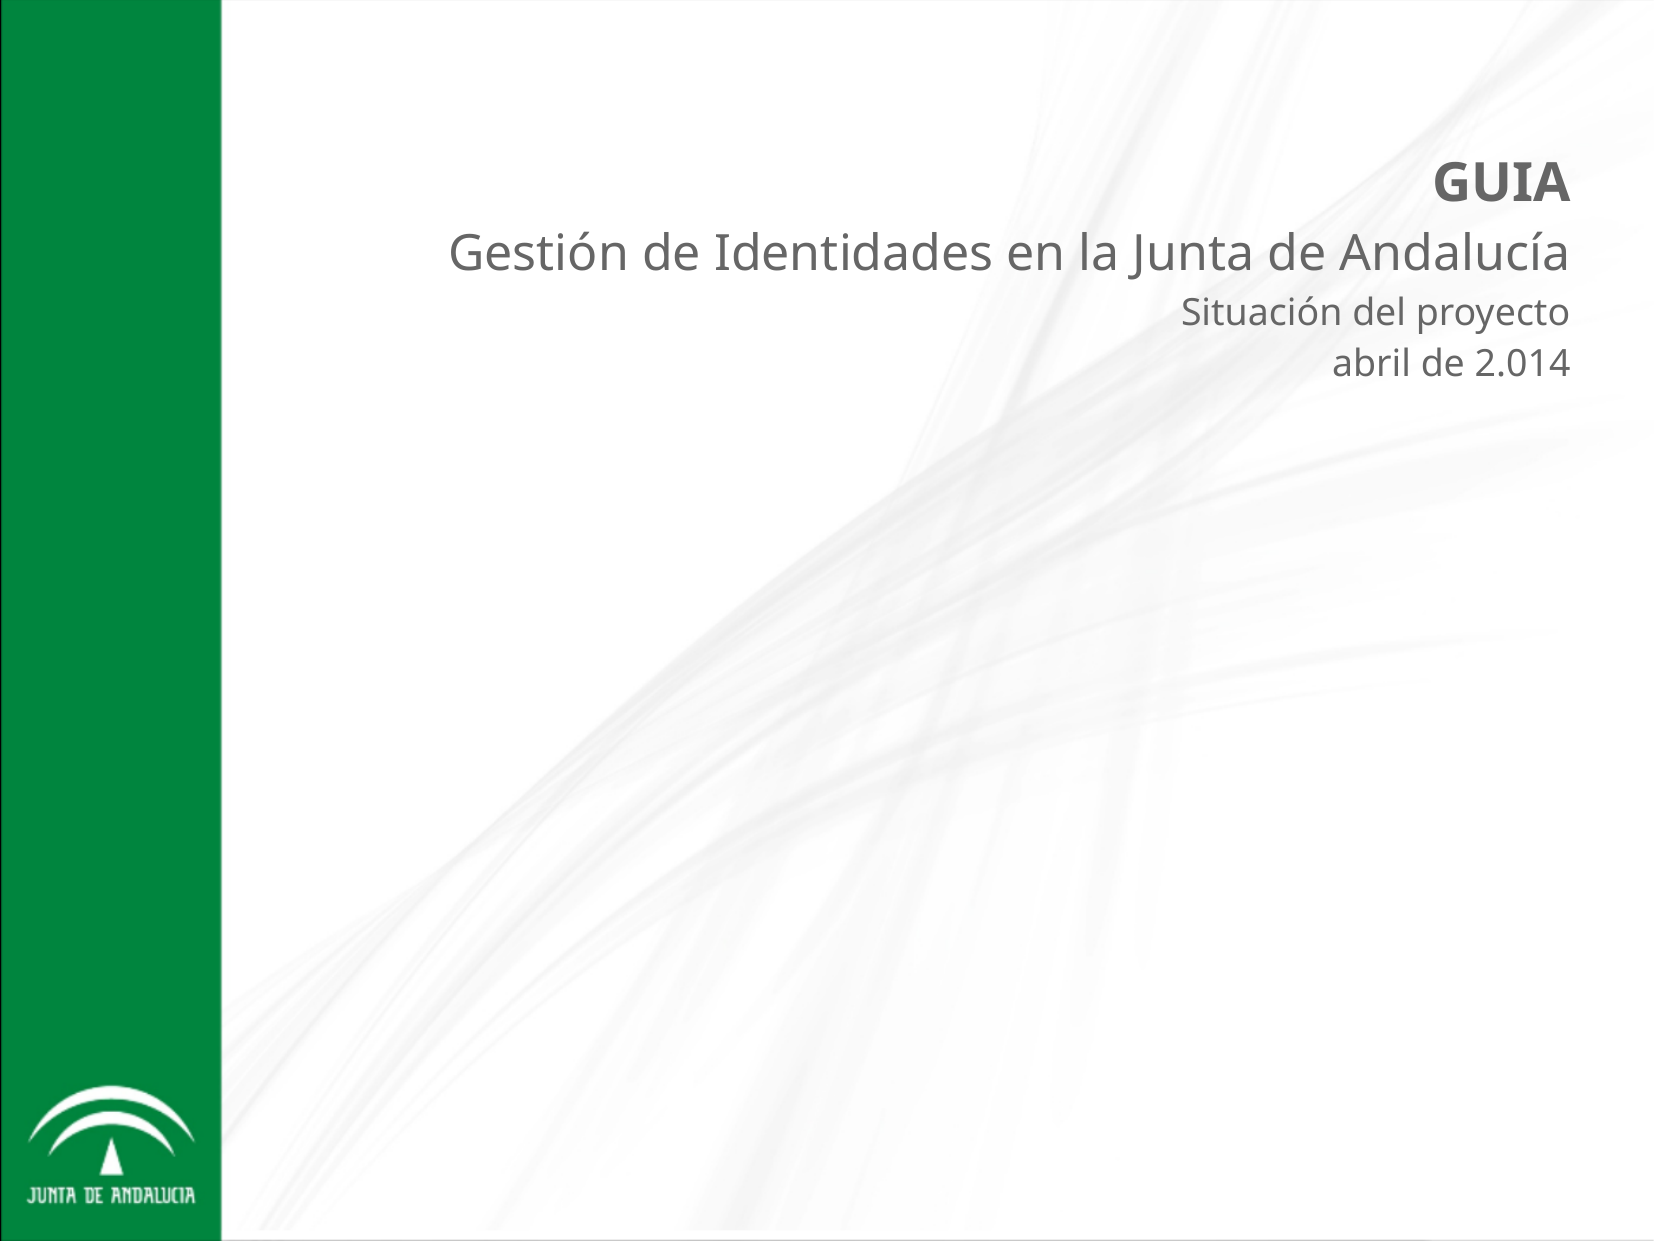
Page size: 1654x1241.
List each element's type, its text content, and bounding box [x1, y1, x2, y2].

picture [0, 0, 1654, 1241]
subtitle GUIA Gestión de Identidades en la Junta de Andalucía Situación del proyecto abril de 2.014 [265, 37, 1571, 1026]
